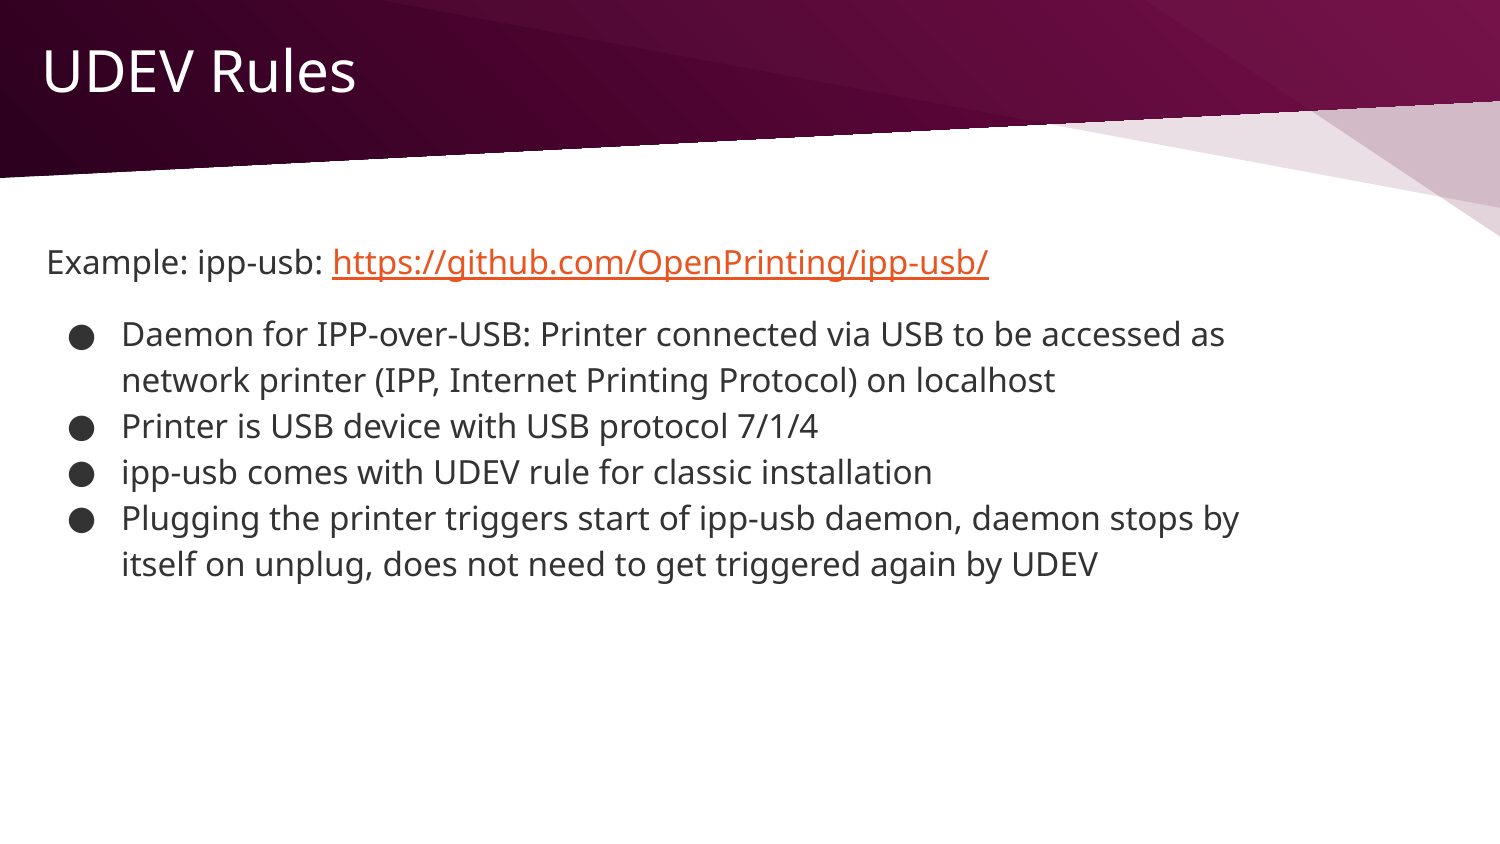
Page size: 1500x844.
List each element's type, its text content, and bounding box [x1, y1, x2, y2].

title UDEV Rules [41, 5, 1336, 134]
list Example: ipp-usb: https://github.com/OpenPrinting/ipp-usb/ Daemon for IPP-over-USB: Printer connected via USB to be accessed as network printer (IPP, Internet Printing Protocol) on localhost Printer is USB device with USB protocol 7/1/4 ipp-usb comes with UDEV rule for classic installation Plugging the printer triggers start of ipp-usb daemon, daemon stops by itself on unplug, does not need to get triggered again by UDEV [35, 229, 1324, 789]
